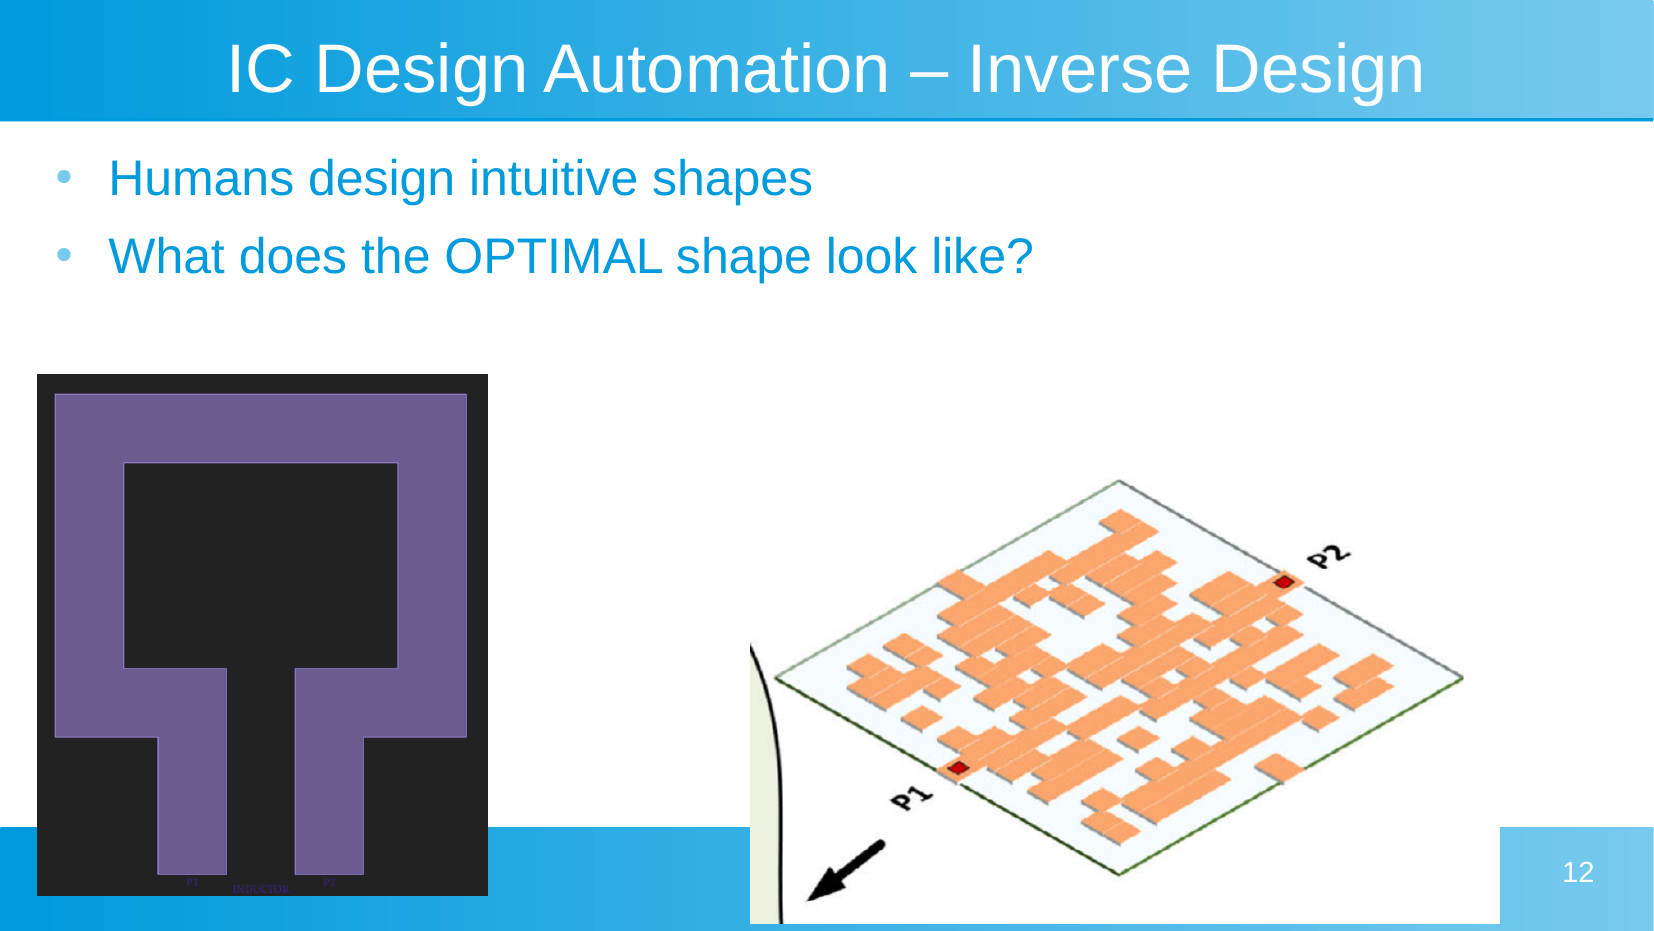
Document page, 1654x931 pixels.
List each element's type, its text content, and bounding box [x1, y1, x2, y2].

picture [37, 374, 488, 896]
list Humans design intuitive shapes What does the OPTIMAL shape look like? [37, 150, 1573, 741]
title IC Design Automation – Inverse Design [59, 29, 1595, 108]
picture [750, 449, 1500, 924]
